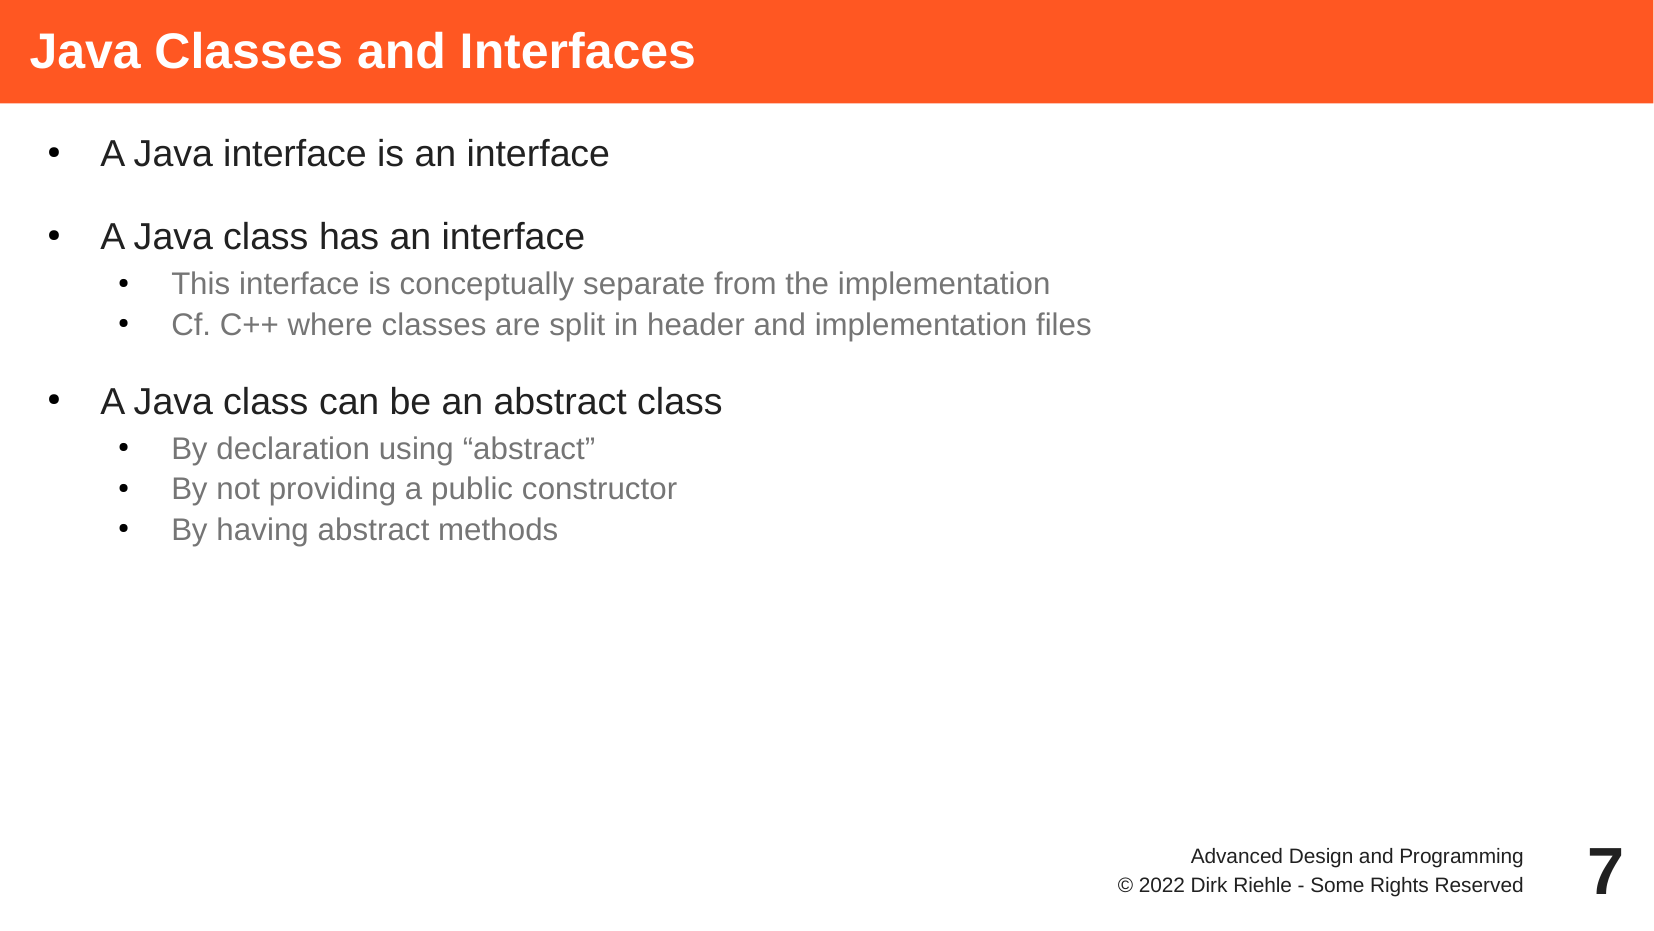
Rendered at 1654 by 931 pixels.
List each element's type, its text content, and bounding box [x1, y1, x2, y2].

title Java Classes and Interfaces [0, 0, 1654, 104]
list A Java interface is an interface A Java class has an interface This interface is conceptually separate from the implementation Cf. C++ where classes are split in header and implementation files A Java class can be an abstract class By declaration using “abstract” By not providing a public constructor By having abstract methods [29, 132, 1625, 813]
